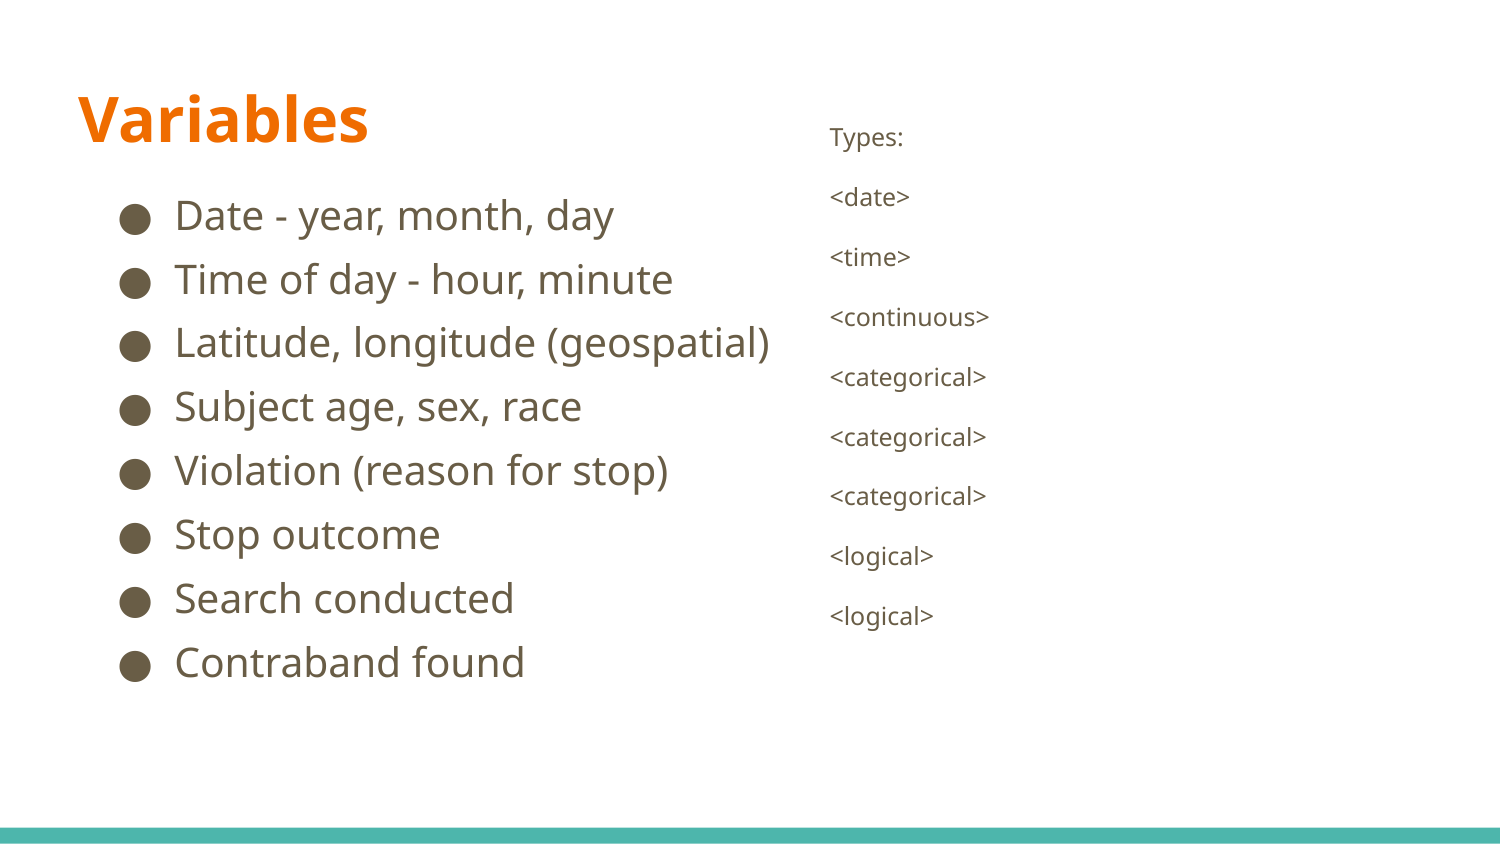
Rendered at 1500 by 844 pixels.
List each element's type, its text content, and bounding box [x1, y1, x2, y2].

list Date - year, month, day Time of day - hour, minute Latitude, longitude (geospatial) Subject age, sex, race Violation (reason for stop) Stop outcome Search conducted Contraband found [85, 163, 827, 706]
title Variables [63, 60, 684, 177]
list Types: <date> <time> <continuous> <categorical> <categorical> <categorical> <logical> <logical> [814, 100, 1435, 649]
